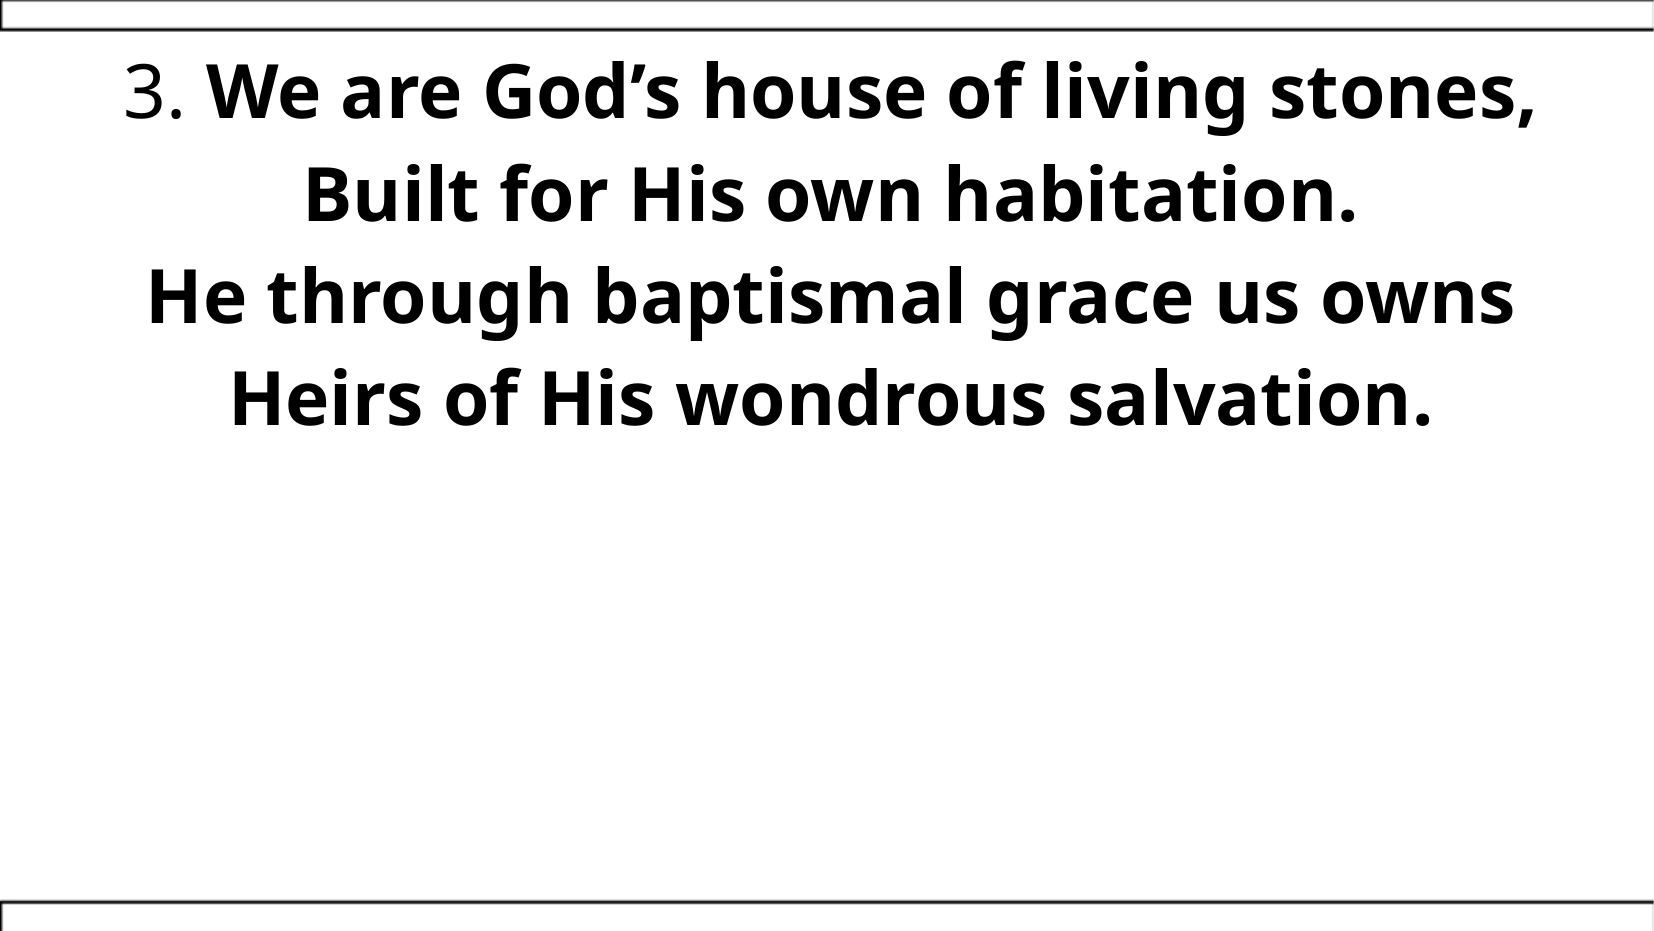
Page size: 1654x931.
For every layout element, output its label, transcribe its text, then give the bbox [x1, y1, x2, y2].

picture [0, 0, 1654, 931]
text_box 3. We are God’s house of living stones, Built for His own habitation. He through baptismal grace us owns Heirs of His wondrous salvation. [88, 31, 1574, 446]
